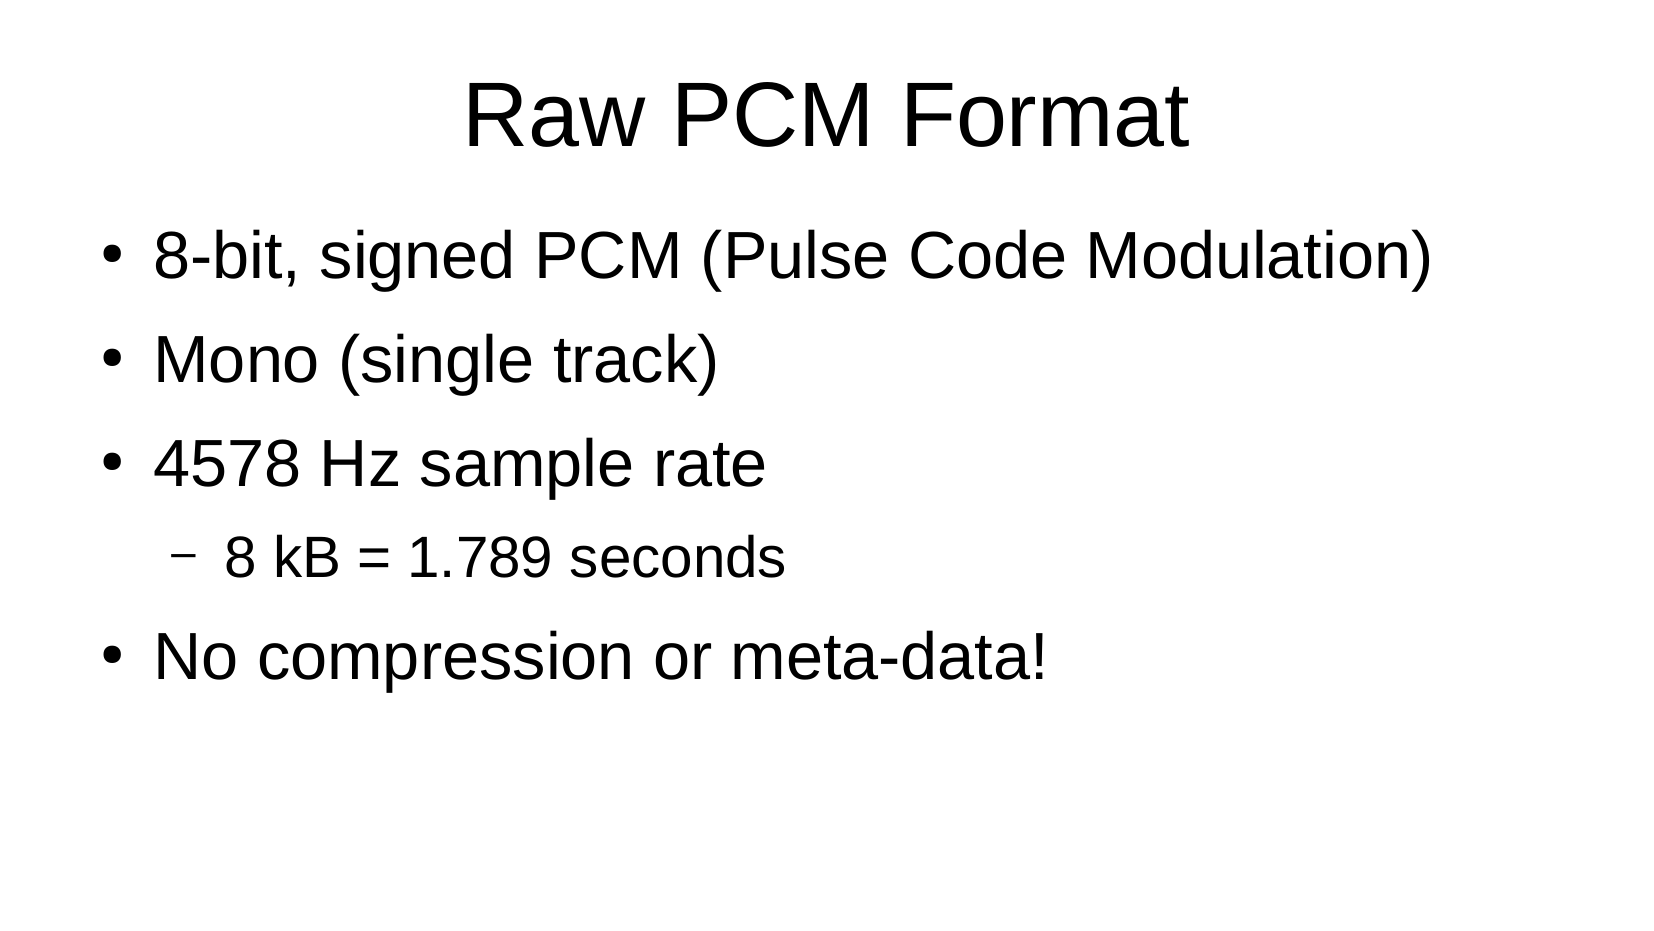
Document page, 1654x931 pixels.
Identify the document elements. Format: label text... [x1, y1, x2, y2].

title Raw PCM Format [82, 37, 1571, 193]
list 8-bit, signed PCM (Pulse Code Modulation) Mono (single track) 4578 Hz sample rate 8 kB = 1.789 seconds No compression or meta-data! [82, 217, 1571, 758]
